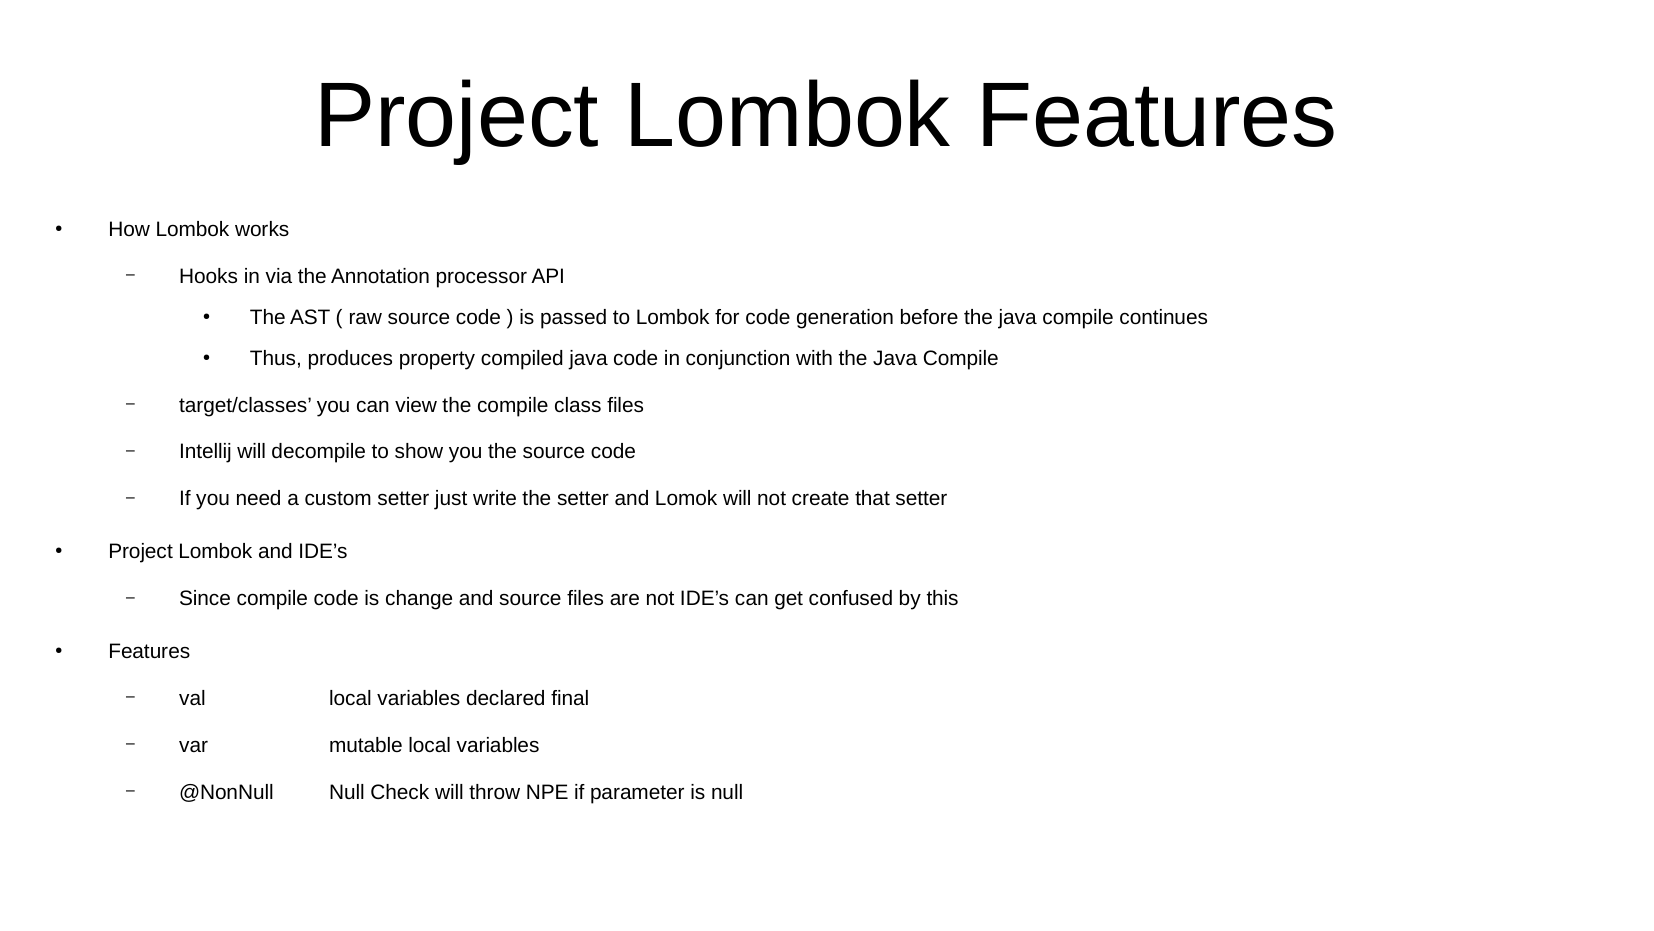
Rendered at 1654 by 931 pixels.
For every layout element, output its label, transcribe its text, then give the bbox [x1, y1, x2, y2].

title Project Lombok Features [82, 37, 1571, 193]
list How Lombok works Hooks in via the Annotation processor API The AST ( raw source code ) is passed to Lombok for code generation before the java compile continues Thus, produces property compiled java code in conjunction with the Java Compile target/classes’ you can view the compile class files Intellij will decompile to show you the source code If you need a custom setter just write the setter and Lomok will not create that setter Project Lombok and IDE’s Since compile code is change and source files are not IDE’s can get confused by this Features val local variables declared final var mutable local variables @NonNull Null Check will throw NPE if parameter is null [37, 217, 1613, 901]
